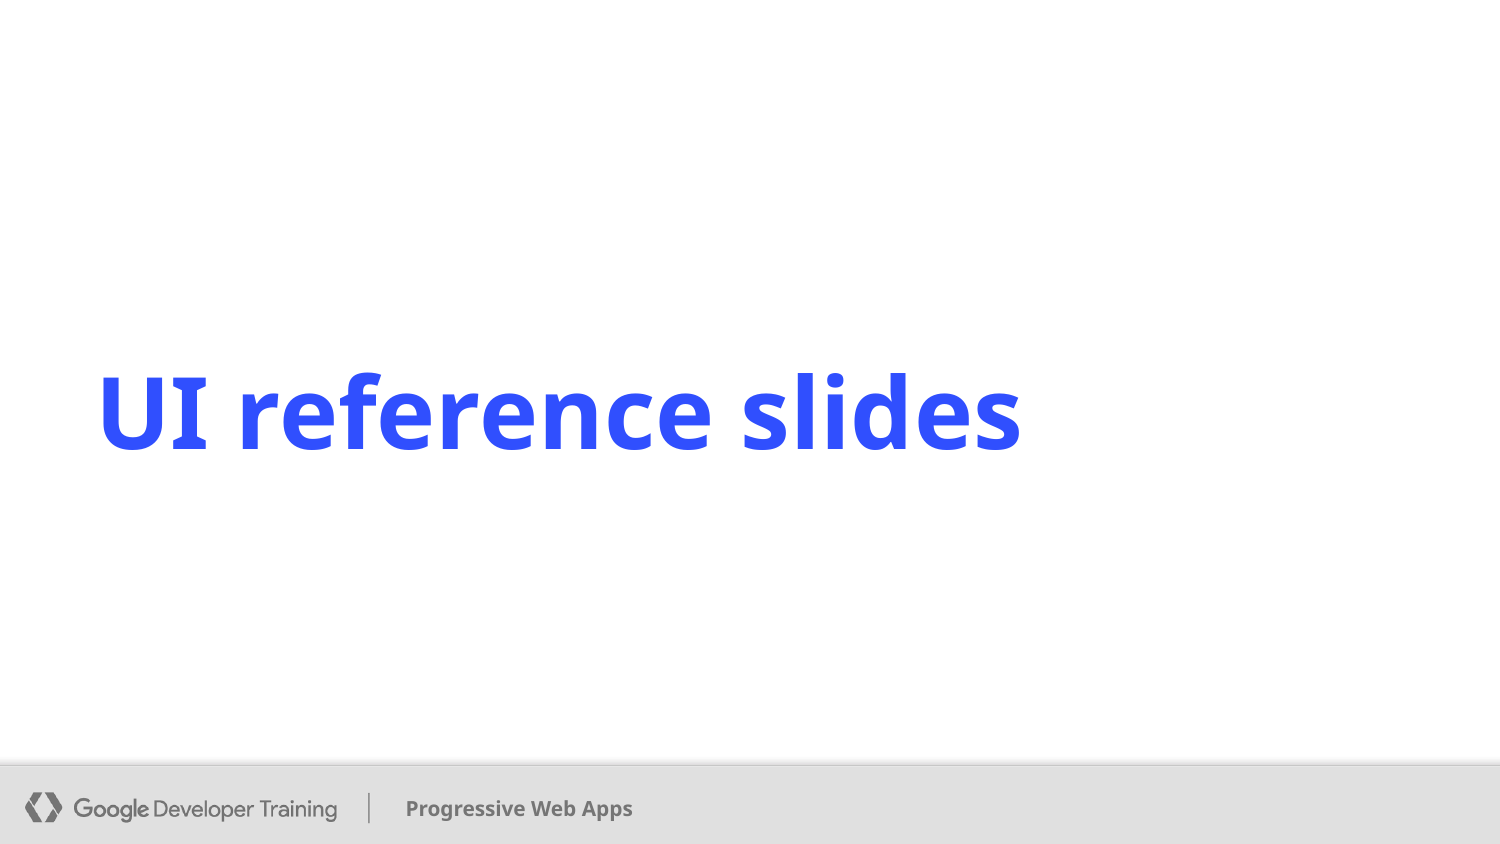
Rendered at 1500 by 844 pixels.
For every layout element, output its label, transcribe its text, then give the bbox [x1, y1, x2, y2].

title UI reference slides [80, 73, 1125, 745]
picture [0, 0, 1500, 844]
